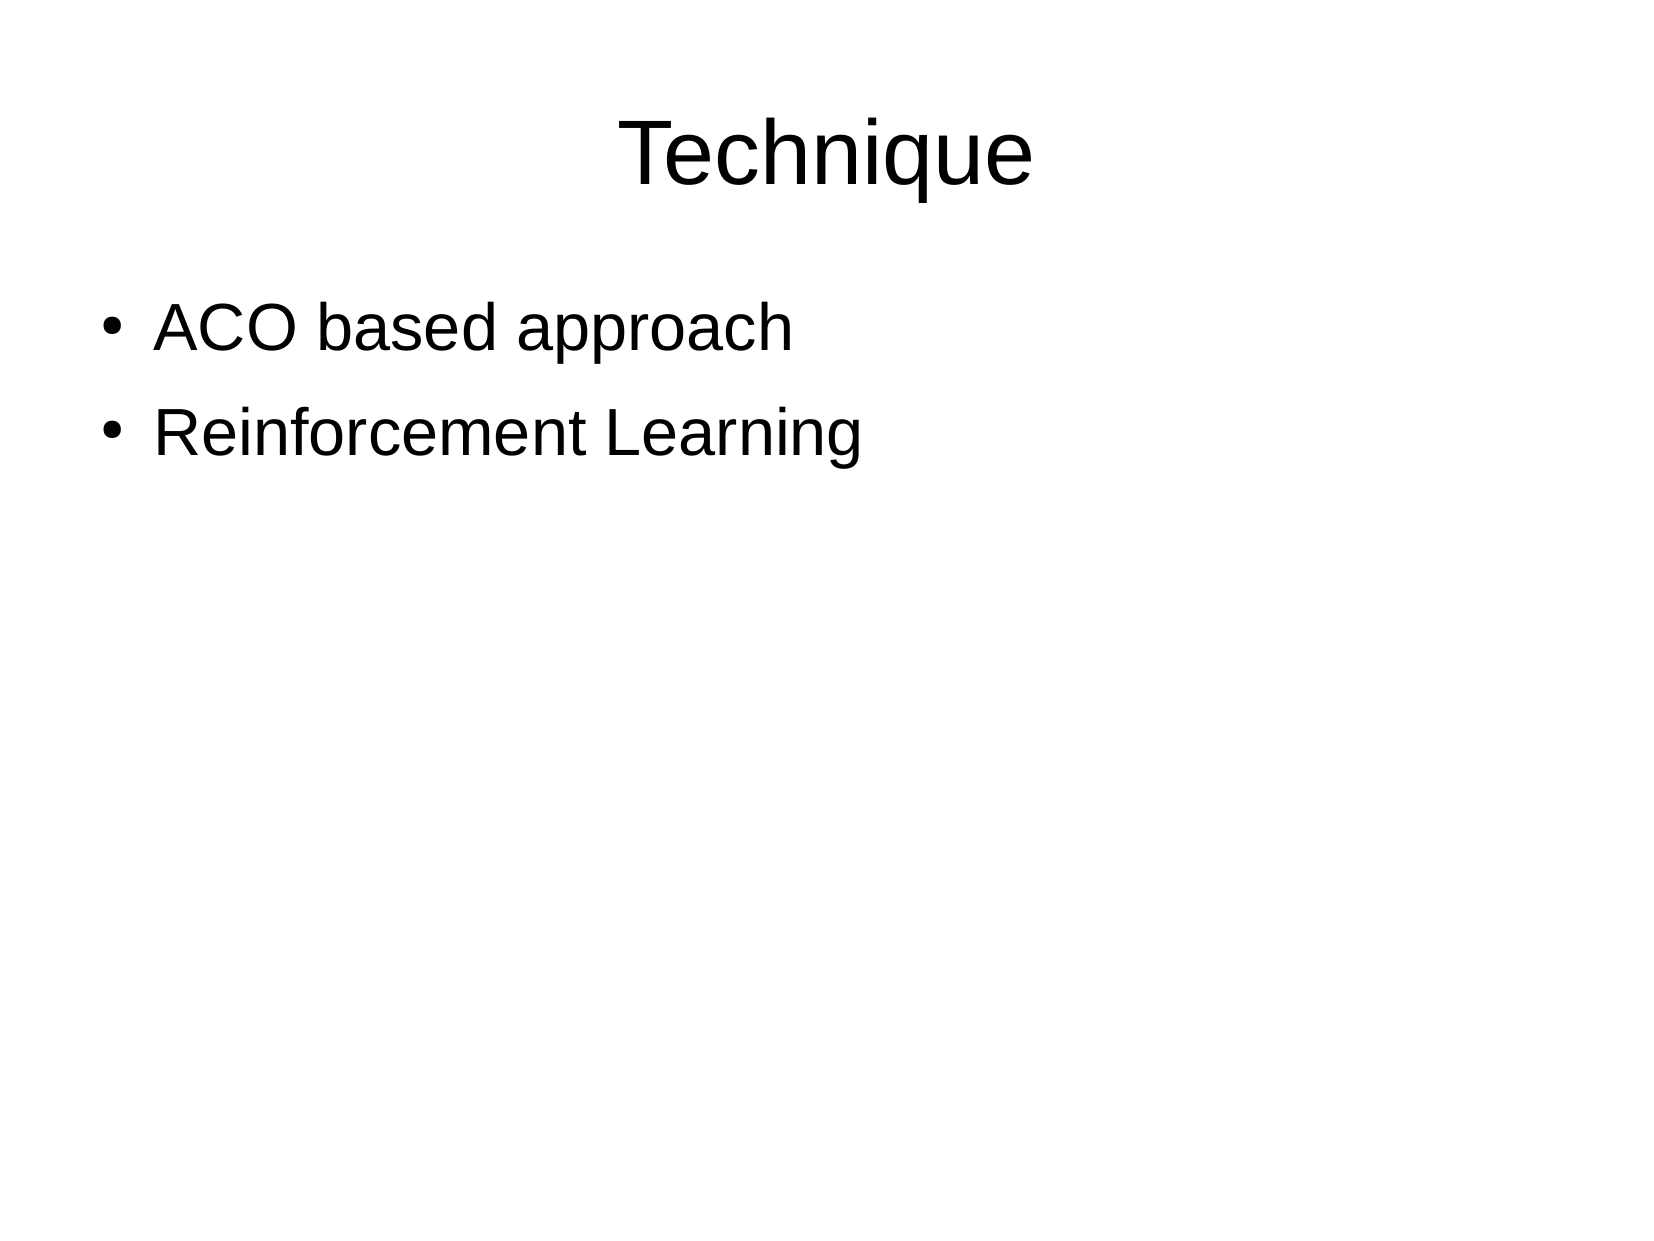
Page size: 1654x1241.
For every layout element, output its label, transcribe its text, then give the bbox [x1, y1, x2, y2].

list ACO based approach Reinforcement Learning [82, 290, 1571, 1010]
title Technique [82, 49, 1571, 257]
